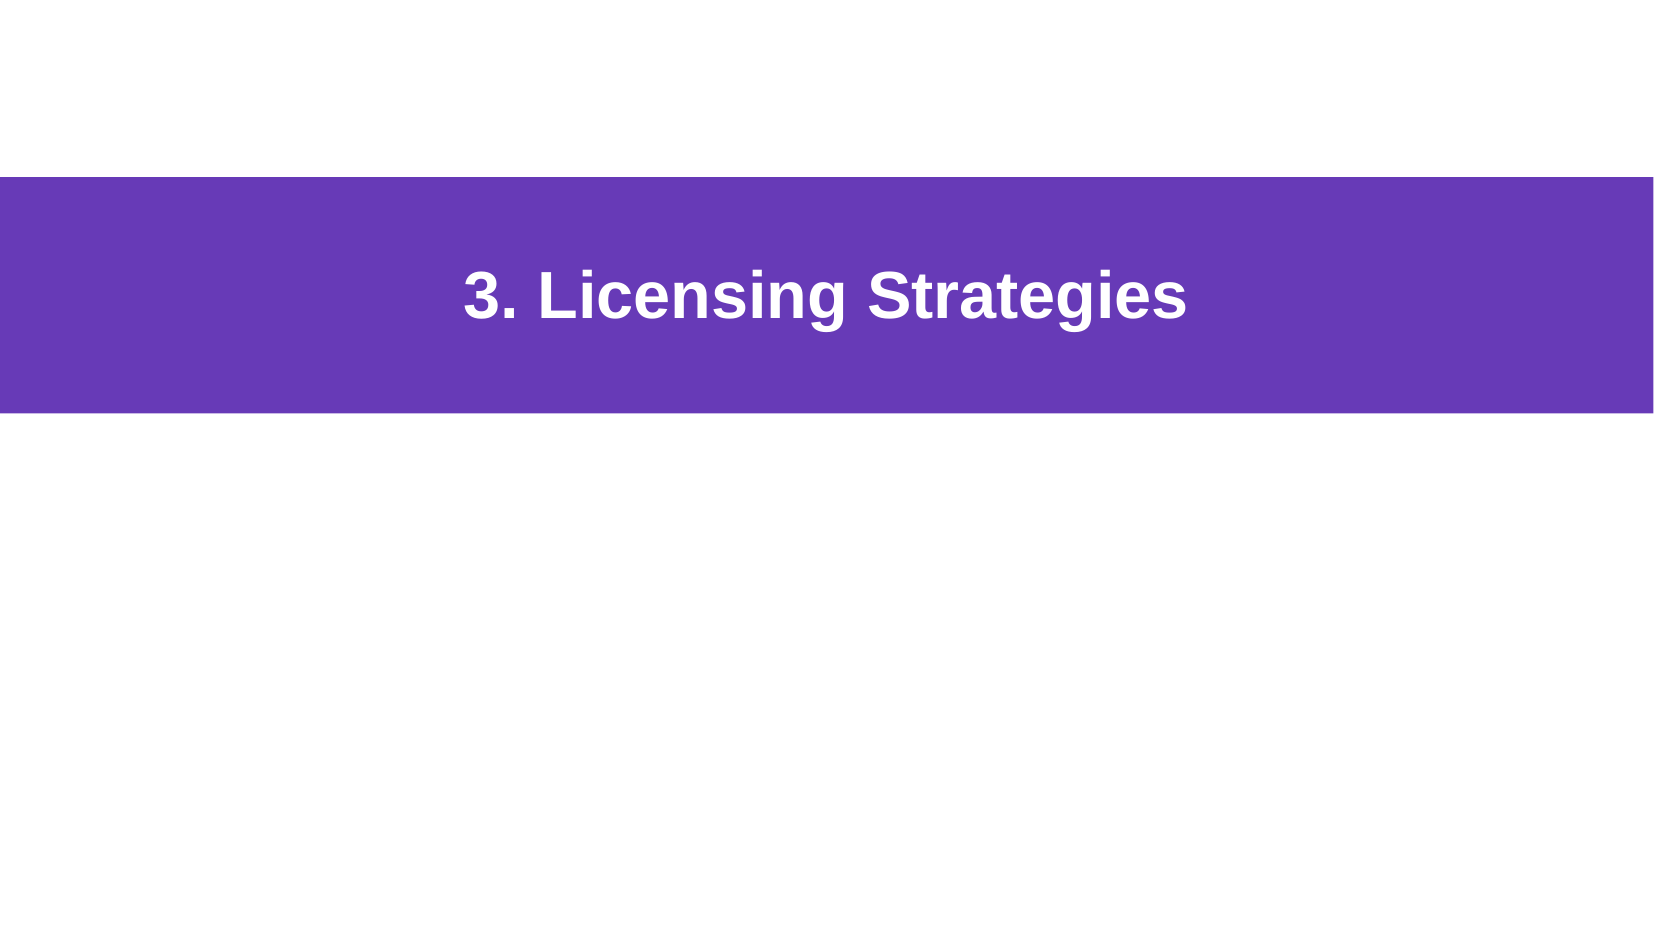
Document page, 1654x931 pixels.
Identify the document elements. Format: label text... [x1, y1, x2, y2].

title 3. Licensing Strategies [0, 177, 1654, 414]
